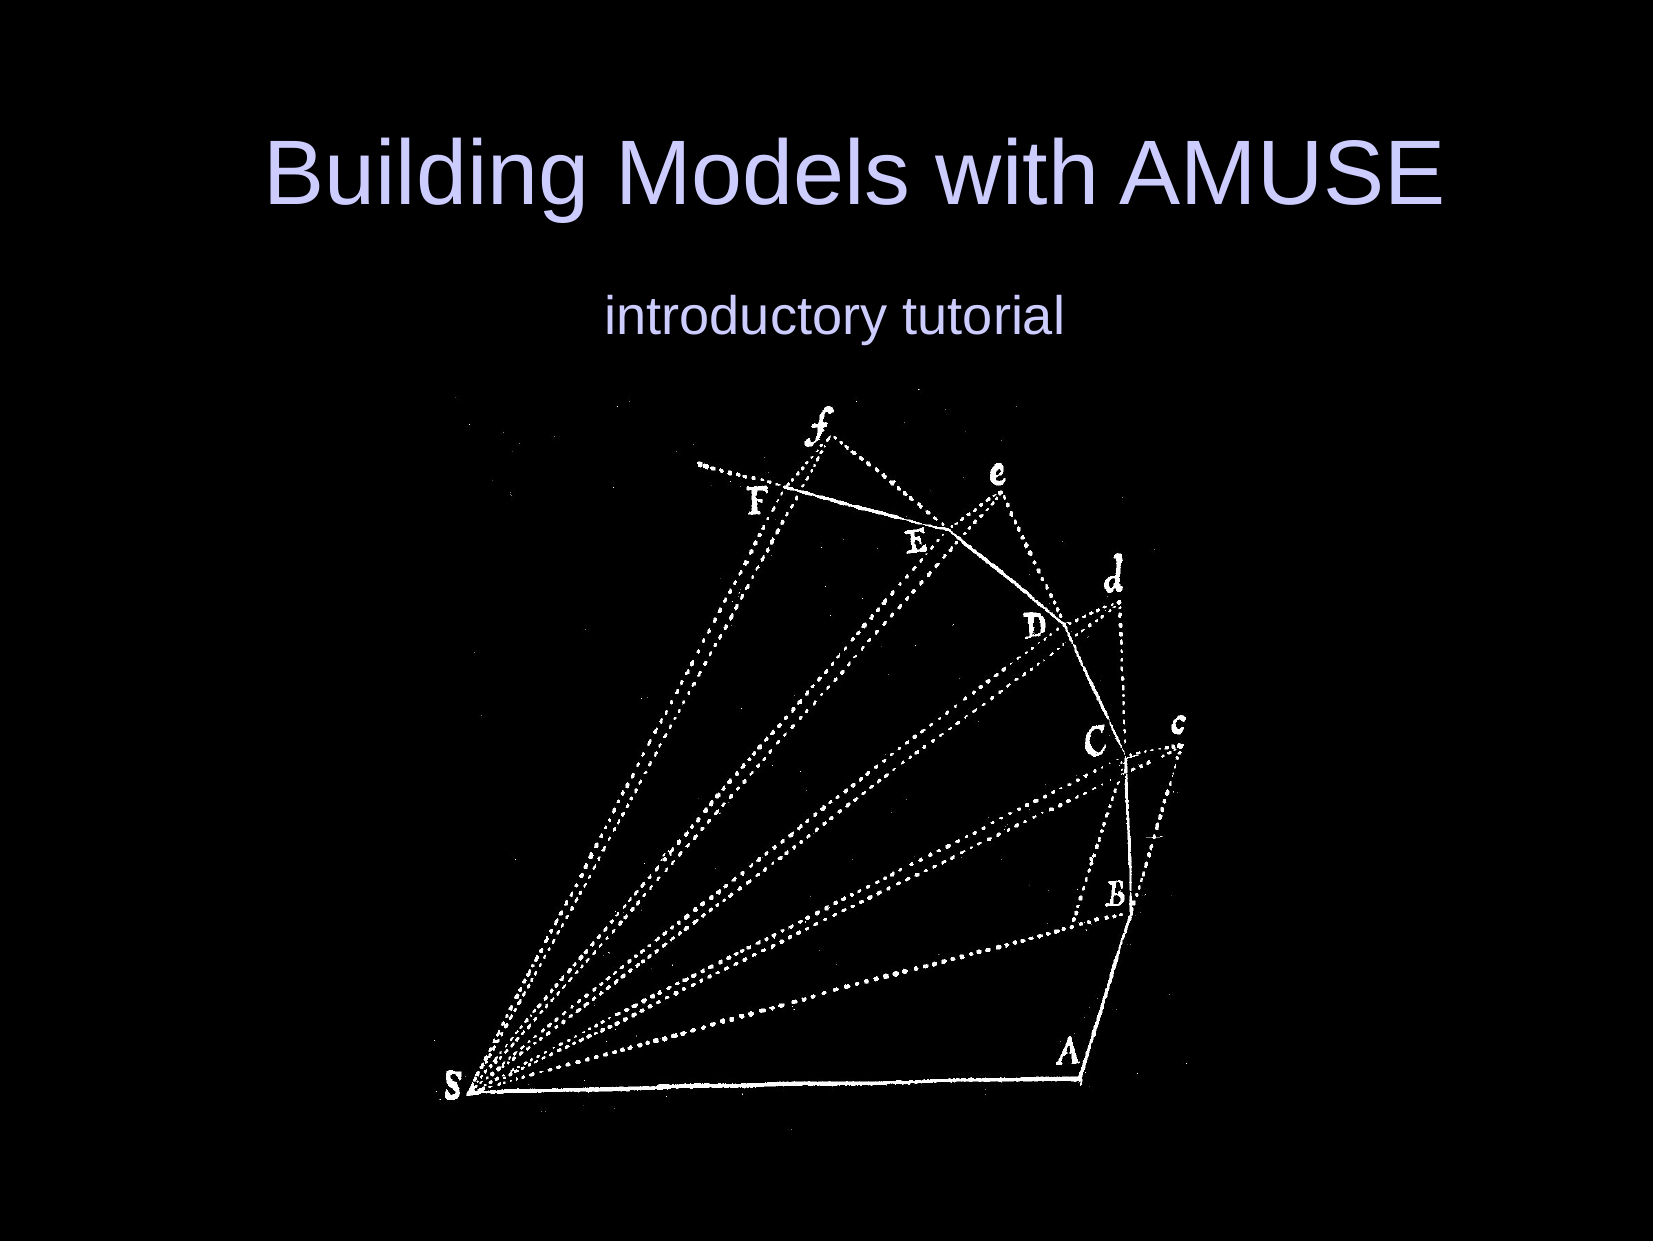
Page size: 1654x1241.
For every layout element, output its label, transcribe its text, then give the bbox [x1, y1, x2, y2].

text_box introductory tutorial [589, 277, 1081, 354]
title Building Models with AMUSE [111, 69, 1600, 277]
picture [433, 388, 1200, 1135]
